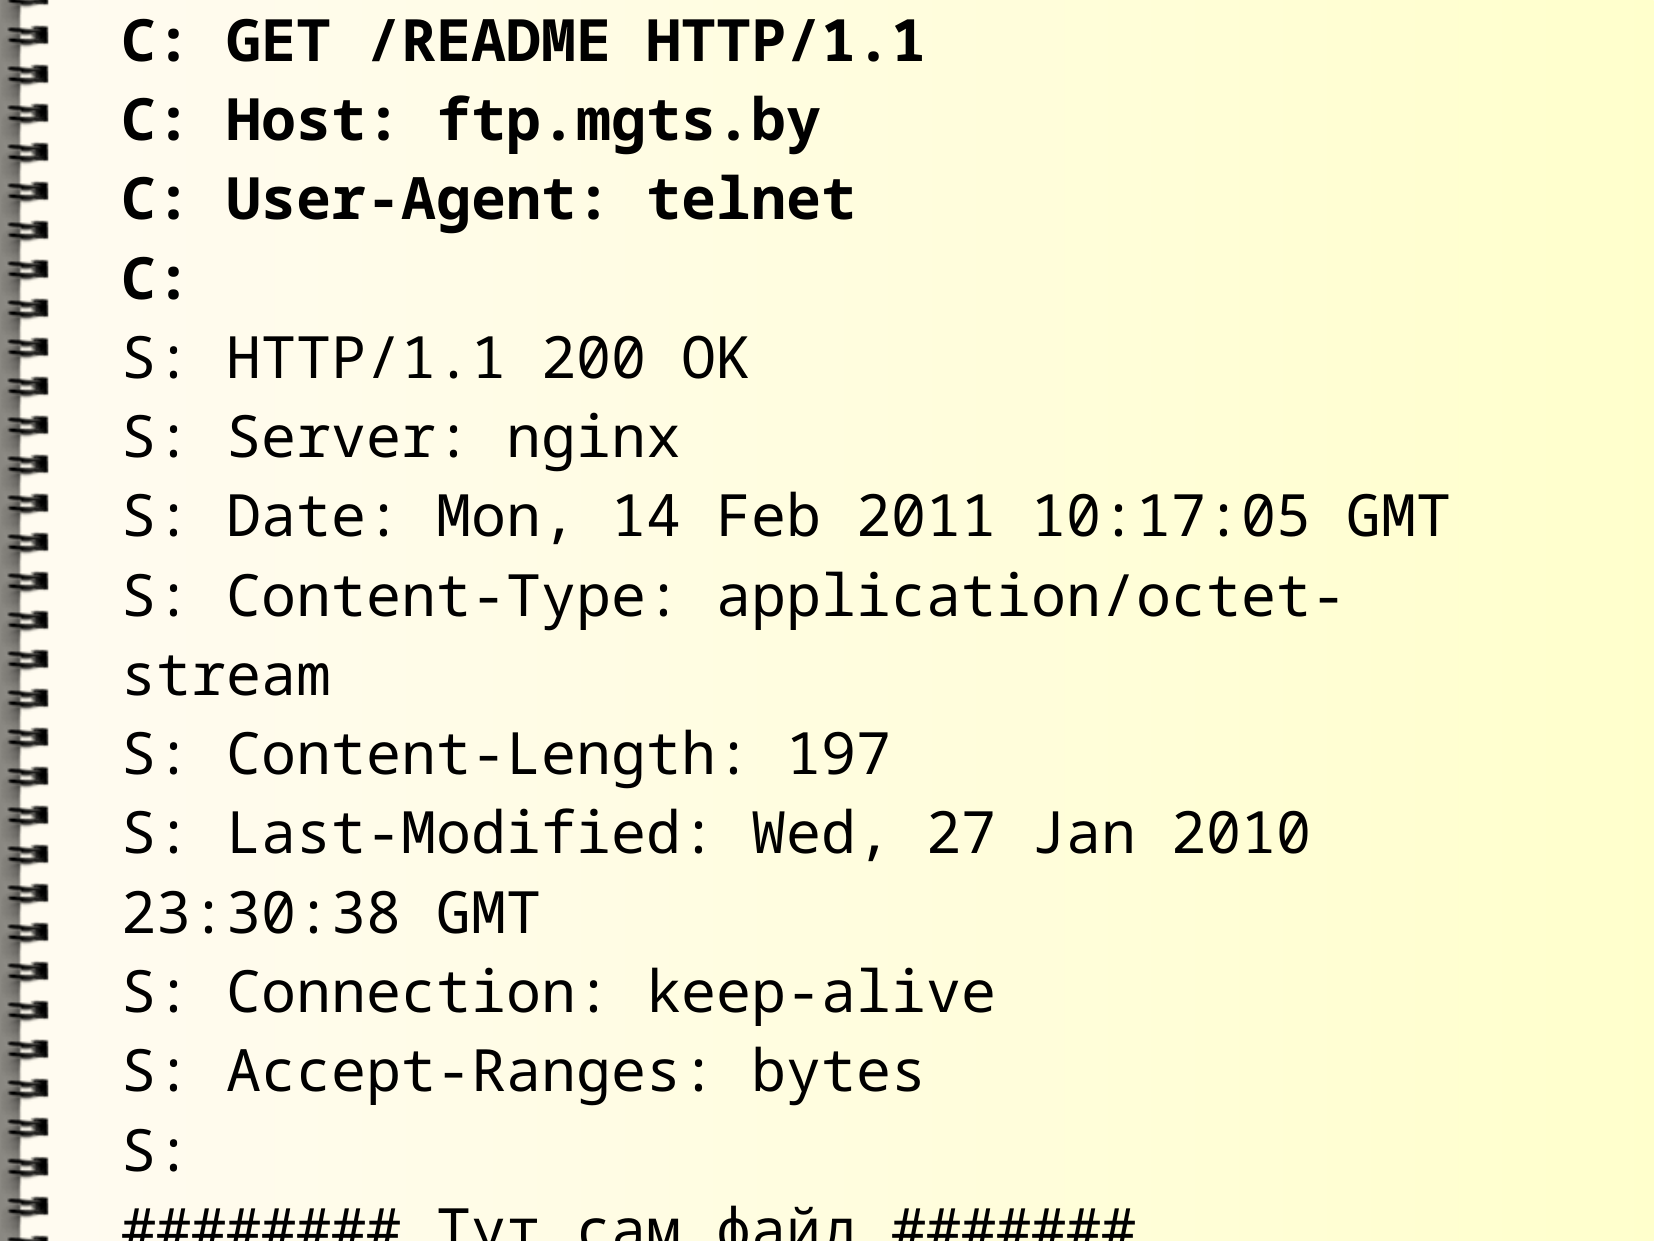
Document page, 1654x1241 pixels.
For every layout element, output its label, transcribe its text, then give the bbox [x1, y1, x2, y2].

subtitle telnet ftp.mgts.by 80 C: GET /README HTTP/1.1 C: Host: ftp.mgts.by C: User-Agent: telnet C: S: HTTP/1.1 200 OK S: Server: nginx S: Date: Mon, 14 Feb 2011 10:17:05 GMT S: Content-Type: application/octet-stream S: Content-Length: 197 S: Last-Modified: Wed, 27 Jan 2010 23:30:38 GMT S: Connection: keep-alive S: Accept-Ranges: bytes S: ######## Тут сам файл ####### Connection closed by foreign host. [121, 70, 1534, 1196]
picture [0, 0, 129, 1241]
